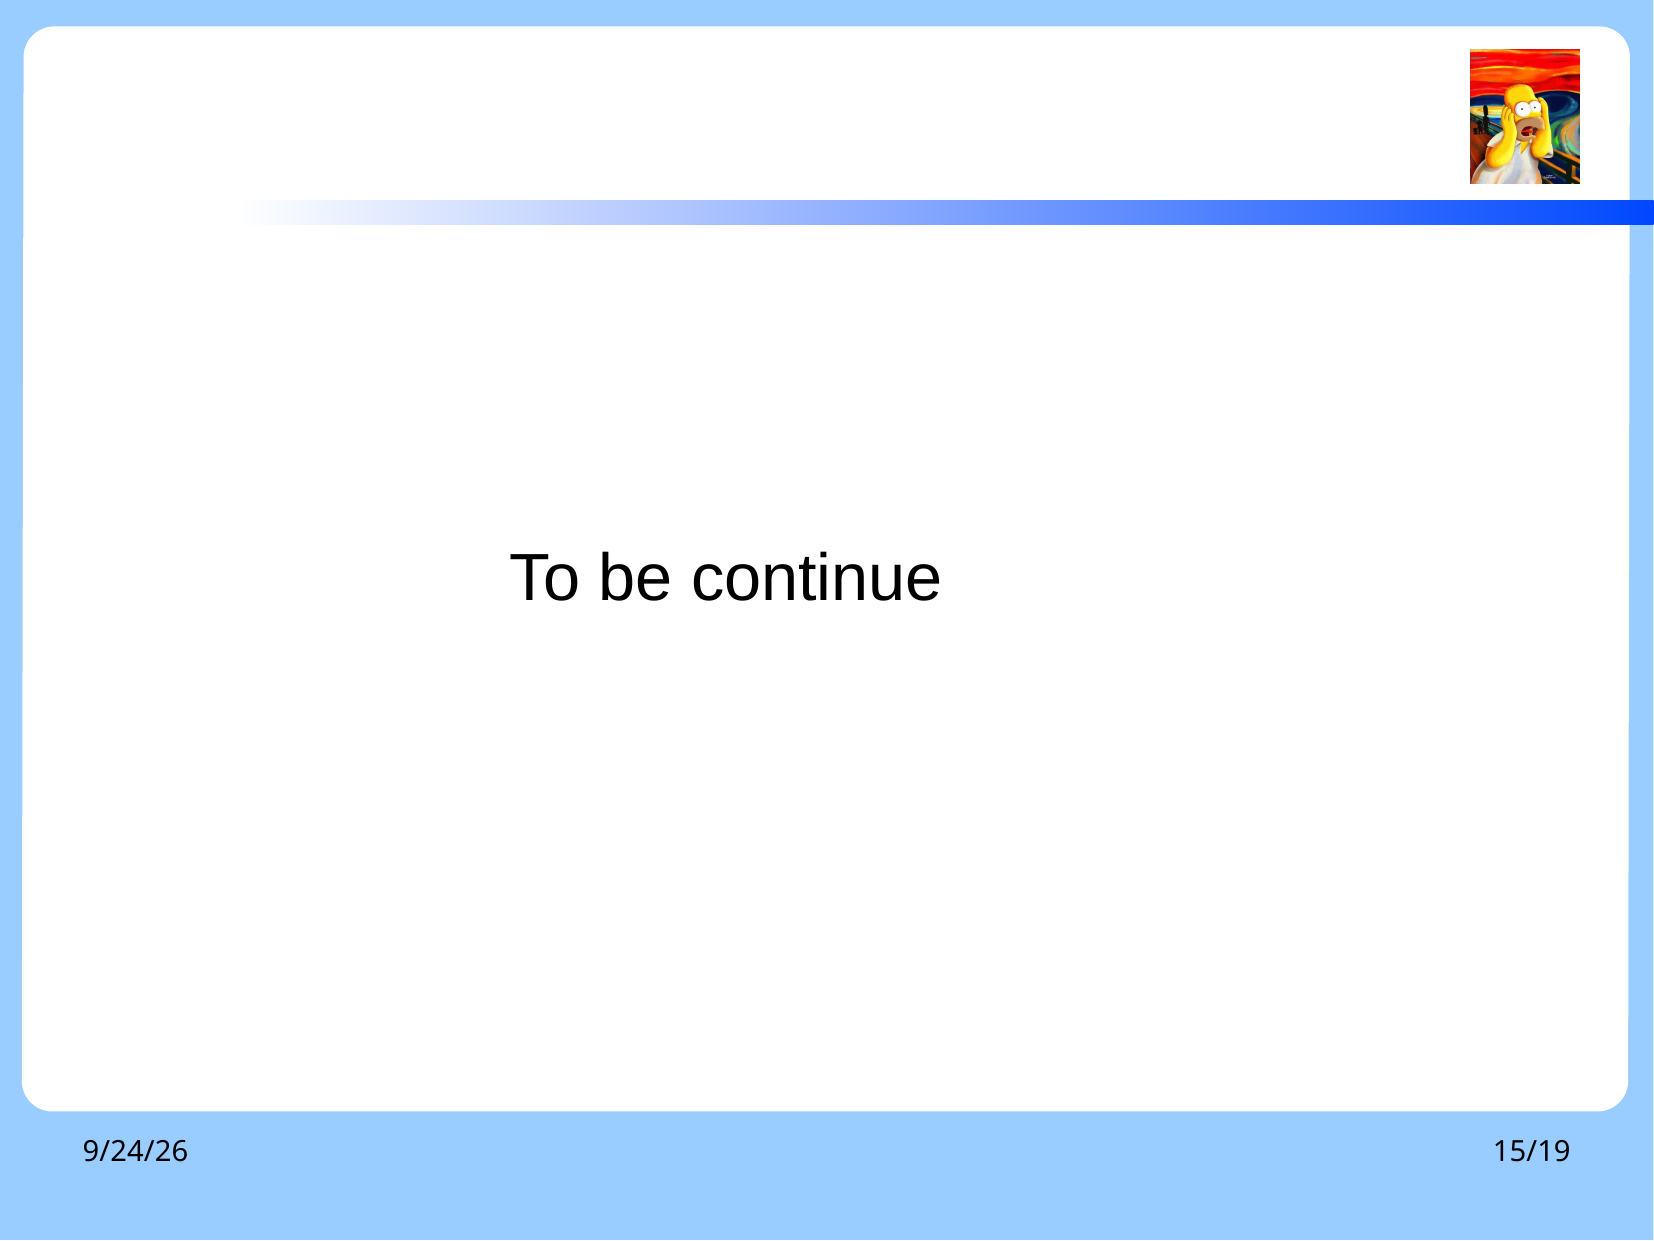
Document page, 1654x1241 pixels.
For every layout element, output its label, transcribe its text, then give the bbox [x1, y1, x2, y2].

picture [1470, 49, 1580, 184]
subtitle To be continue [82, 226, 1371, 929]
